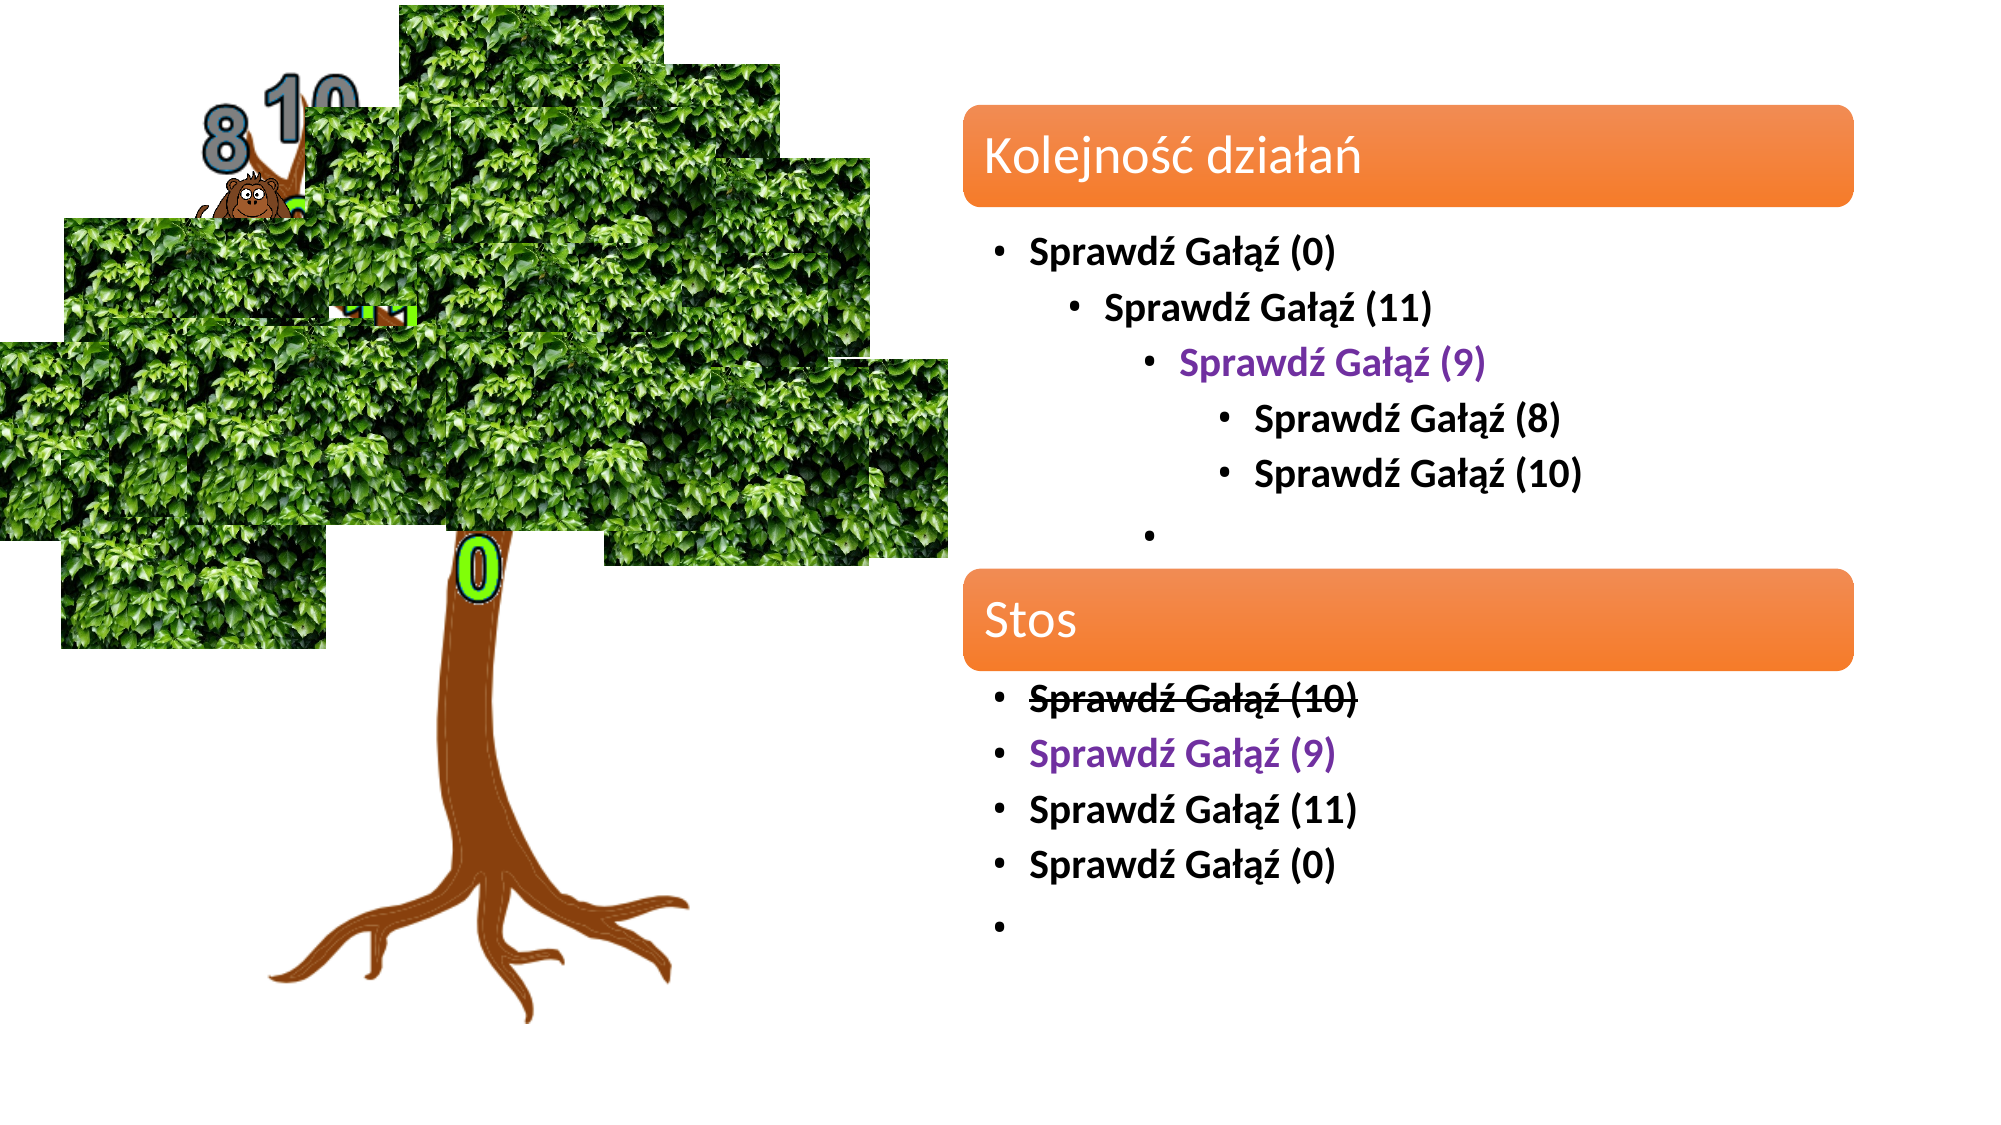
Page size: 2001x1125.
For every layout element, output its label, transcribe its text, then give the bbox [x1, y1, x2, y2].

text_box Kolejność działań [963, 104, 1854, 208]
picture [0, 5, 948, 1024]
text_box Sprawdź Gałąź (0) Sprawdź Gałąź (11) Sprawdź Gałąź (9) Sprawdź Gałąź (8) Sprawdź Gałąź (10) [963, 224, 1854, 569]
text_box Stos [963, 568, 1854, 671]
text_box Sprawdź Gałąź (10) Sprawdź Gałąź (9) Sprawdź Gałąź (11) Sprawdź Gałąź (0) [963, 671, 1854, 954]
